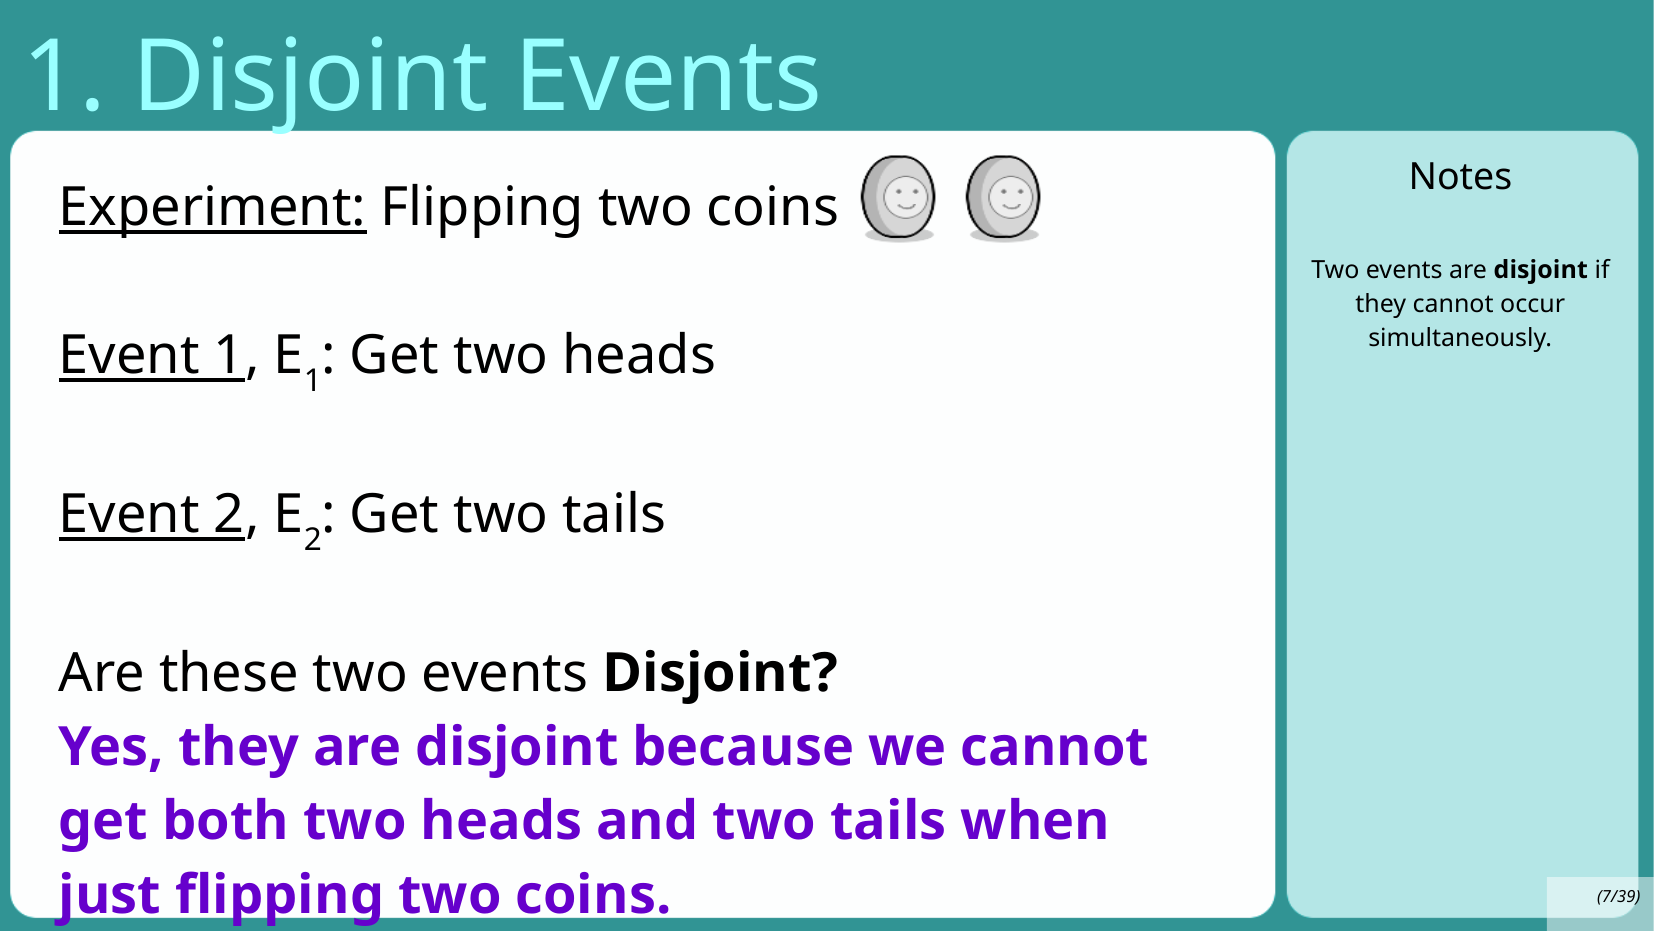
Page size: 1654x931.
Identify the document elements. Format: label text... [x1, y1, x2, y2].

text_box (<number>/39) [1546, 877, 1654, 931]
picture [0, 0, 1654, 931]
text_box Notes Two events are disjoint if they cannot occur simultaneously. [1290, 141, 1631, 661]
text_box Experiment: Flipping two coins Event 1, E1: Get two heads Event 2, E2: Get two tails Are these two events Disjoint? Yes, they are disjoint because we cannot get both two heads and two tails when just flipping two coins. [58, 167, 1228, 803]
title 1. Disjoint Events [22, 13, 1511, 130]
